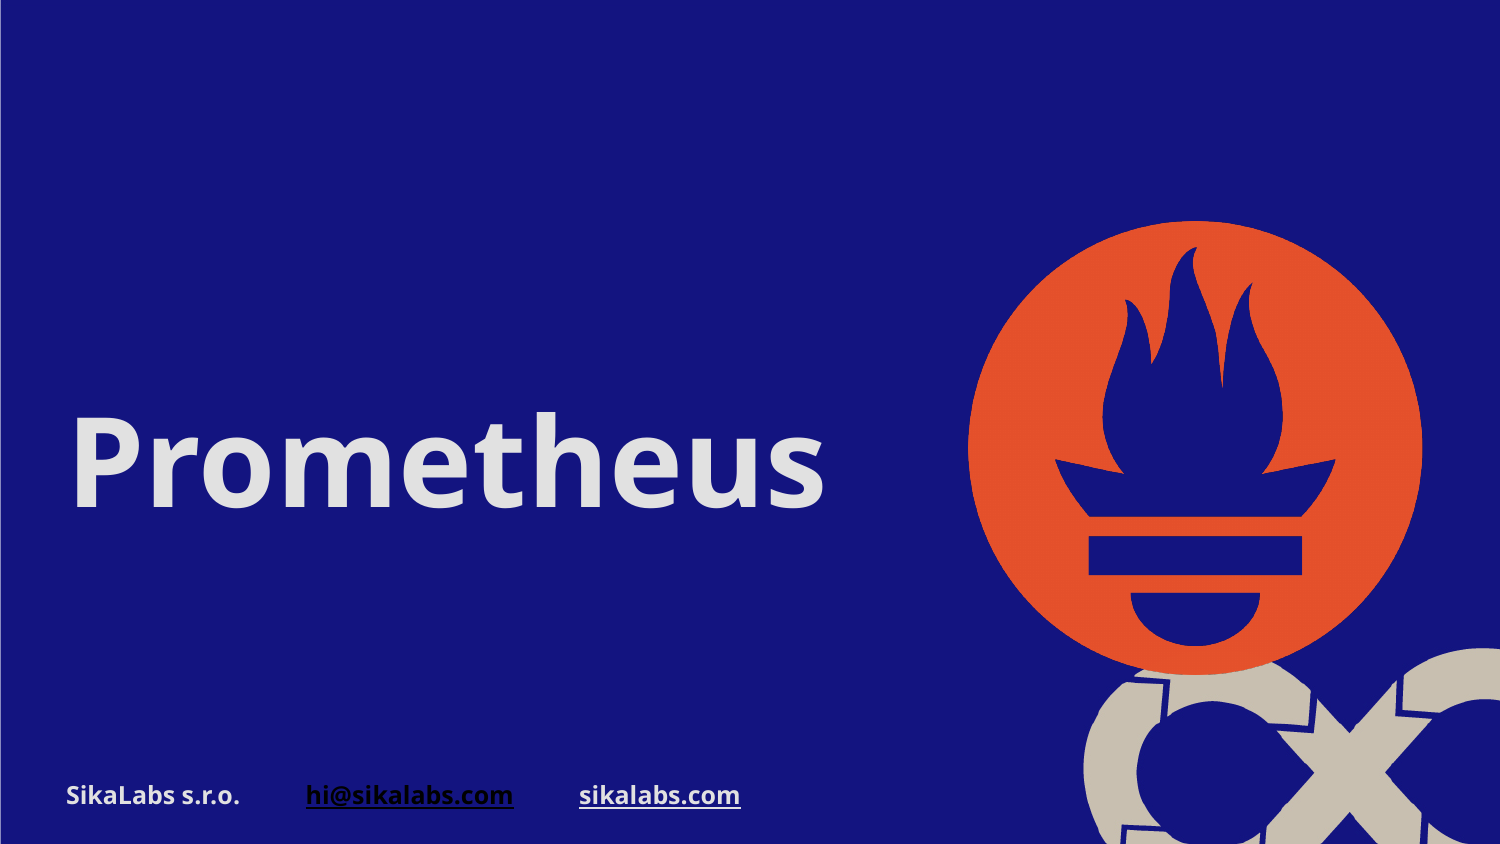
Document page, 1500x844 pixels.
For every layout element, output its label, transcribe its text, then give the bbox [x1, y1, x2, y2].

picture [0, 0, 1500, 844]
list Prometheus [51, 205, 1352, 688]
